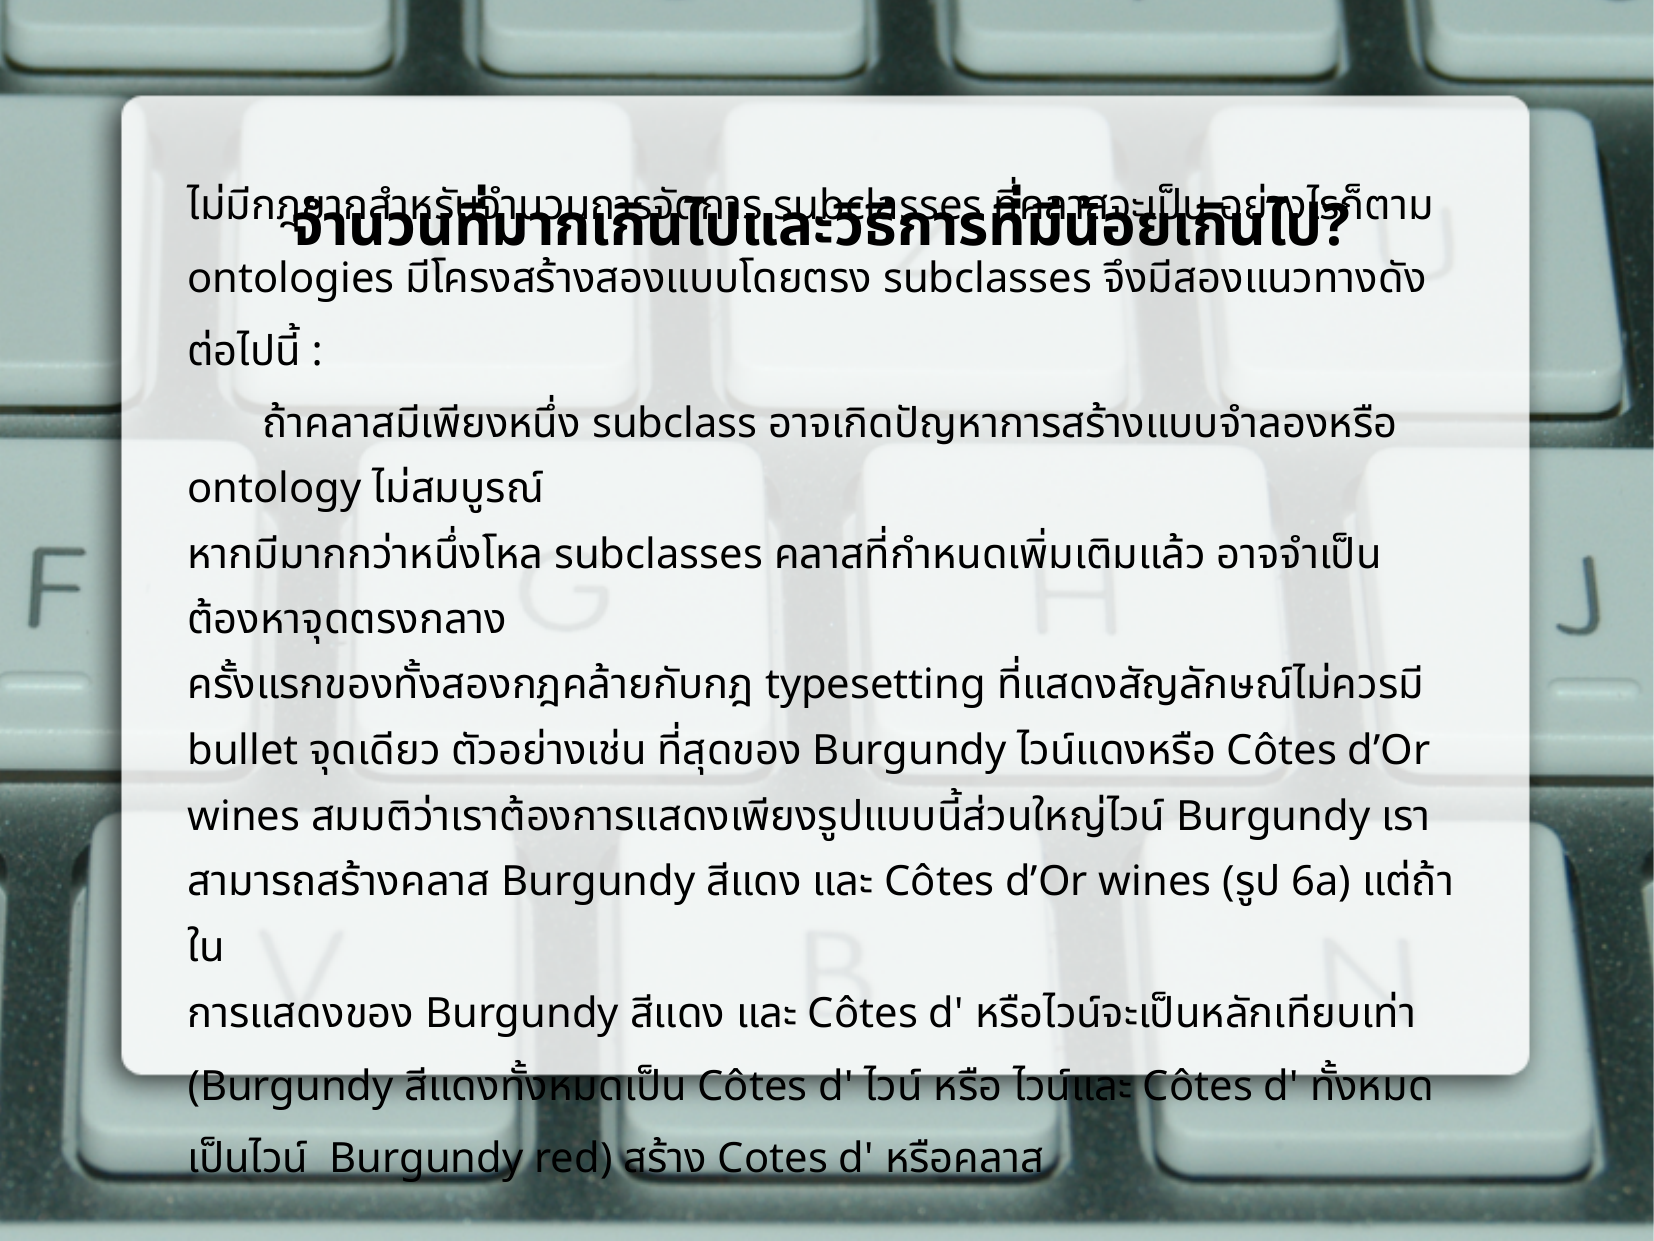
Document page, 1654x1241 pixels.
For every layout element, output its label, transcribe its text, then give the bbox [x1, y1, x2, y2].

title จำนวนที่มากเกินไปและวิธีการที่มีน้อยเกินไป? [135, 125, 1506, 318]
picture [0, 0, 1654, 1241]
subtitle ไม่มีกฎยากสำหรับจำนวนการจัดการ subclasses ที่คลาสจะเป็น อย่างไรก็ตาม ontologies มีโครงสร้างสองแบบโดยตรง subclasses จึงมีสองแนวทางดังต่อไปนี้ : ถ้าคลาสมีเพียงหนึ่ง subclass อาจเกิดปัญหาการสร้างแบบจำลองหรือ ontology ไม่สมบูรณ์ หากมีมากกว่าหนึ่งโหล subclasses คลาสที่กำหนดเพิ่มเติมแล้ว อาจจำเป็นต้องหาจุดตรงกลาง ครั้งแรกของทั้งสองกฎคล้ายกับกฎ typesetting ที่แสดงสัญลักษณ์ไม่ควรมี bullet จุดเดียว ตัวอย่างเช่น ที่สุดของ Burgundy ไวน์แดงหรือ Côtes d’Or wines สมมติว่าเราต้องการแสดงเพียงรูปแบบนี้ส่วนใหญ่ไวน์ Burgundy เราสามารถสร้างคลาส Burgundy สีแดง และ Côtes d’Or wines (รูป 6a) แต่ถ้าใน การแสดงของ Burgundy สีแดง และ Côtes d' หรือไวน์จะเป็นหลักเทียบเท่า (Burgundy สีแดงทั้งหมดเป็น Côtes d' ไวน์ หรือ ไวน์และ Côtes d' ทั้งหมดเป็นไวน์ Burgundy red) สร้าง Cotes d' หรือคลาส [187, 337, 1463, 1013]
